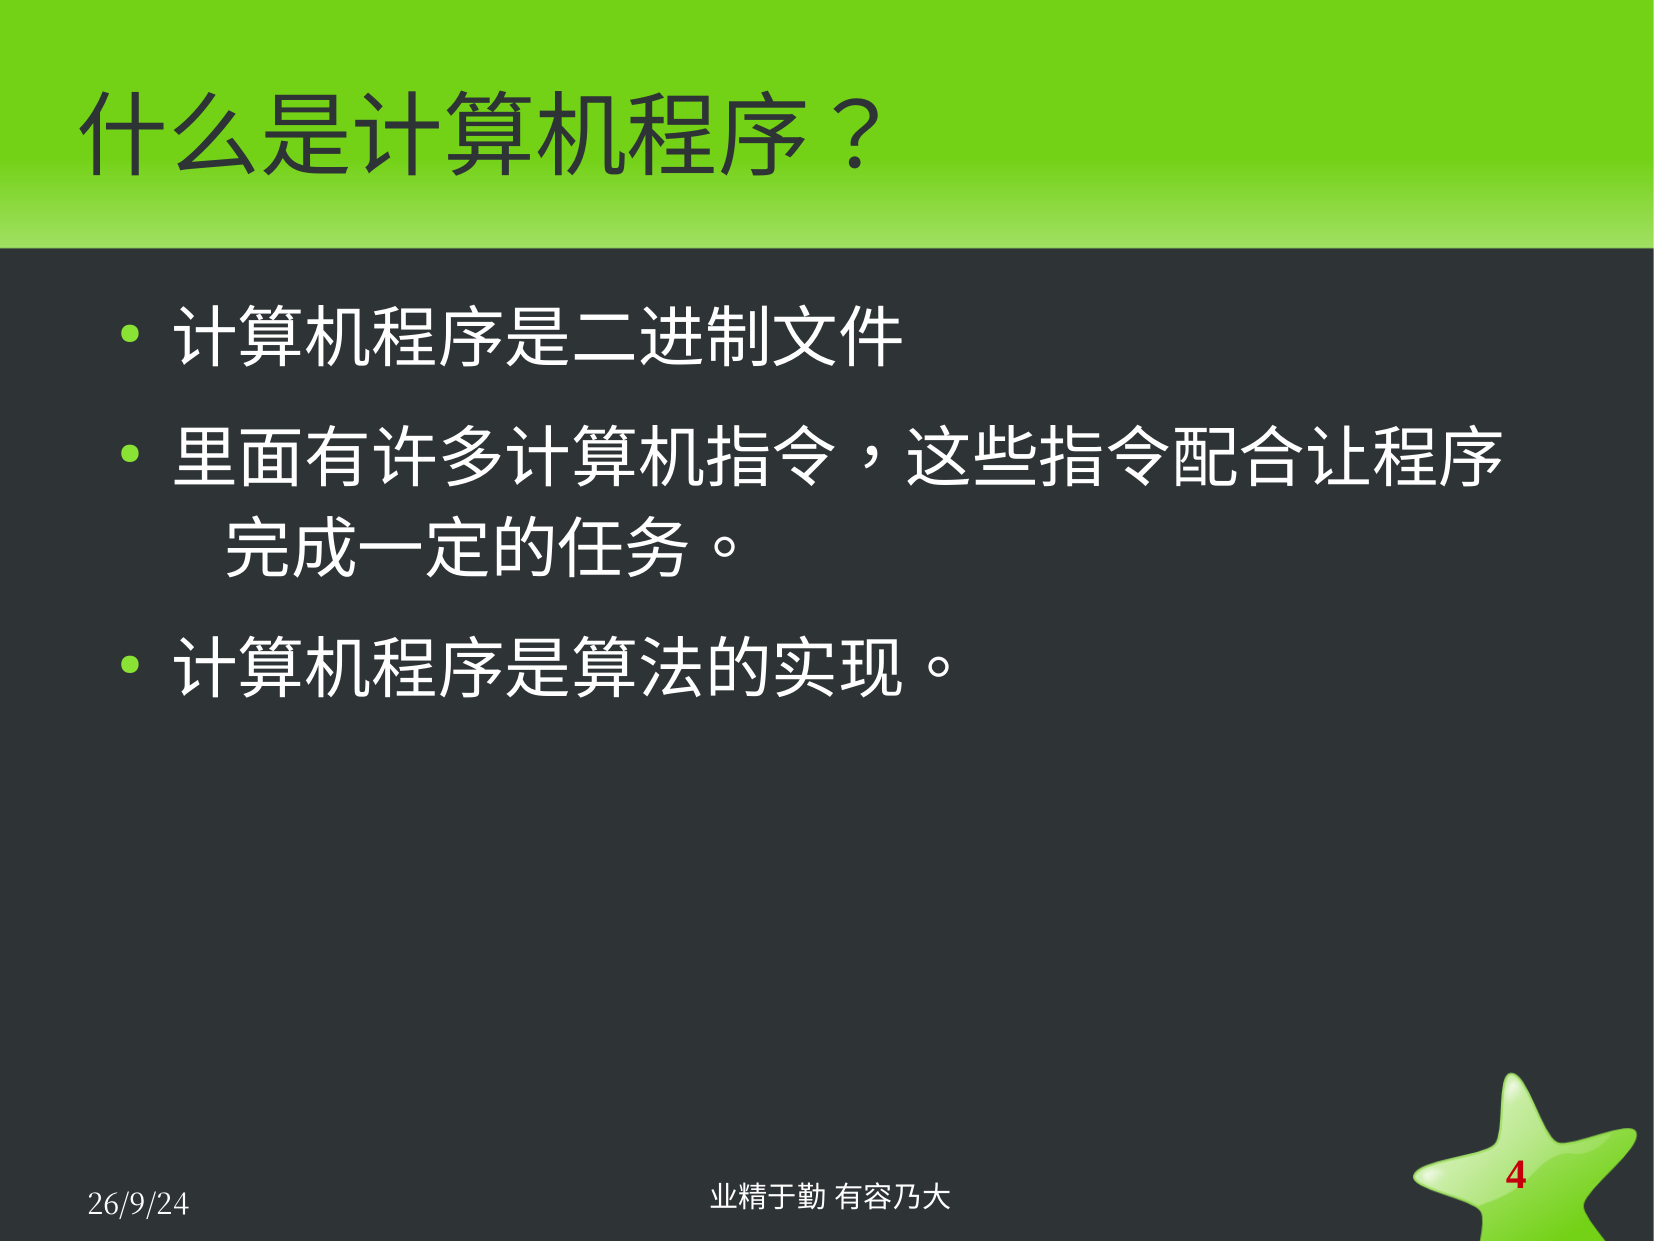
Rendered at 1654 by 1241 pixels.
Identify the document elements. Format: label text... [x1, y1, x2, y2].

list 计算机程序是二进制文件 里面有许多计算机指令，这些指令配合让程序完成一定的任务。 计算机程序是算法的实现。 [82, 290, 1571, 1109]
picture [0, 0, 1654, 1241]
title 什么是计算机程序？ [76, 29, 1565, 237]
